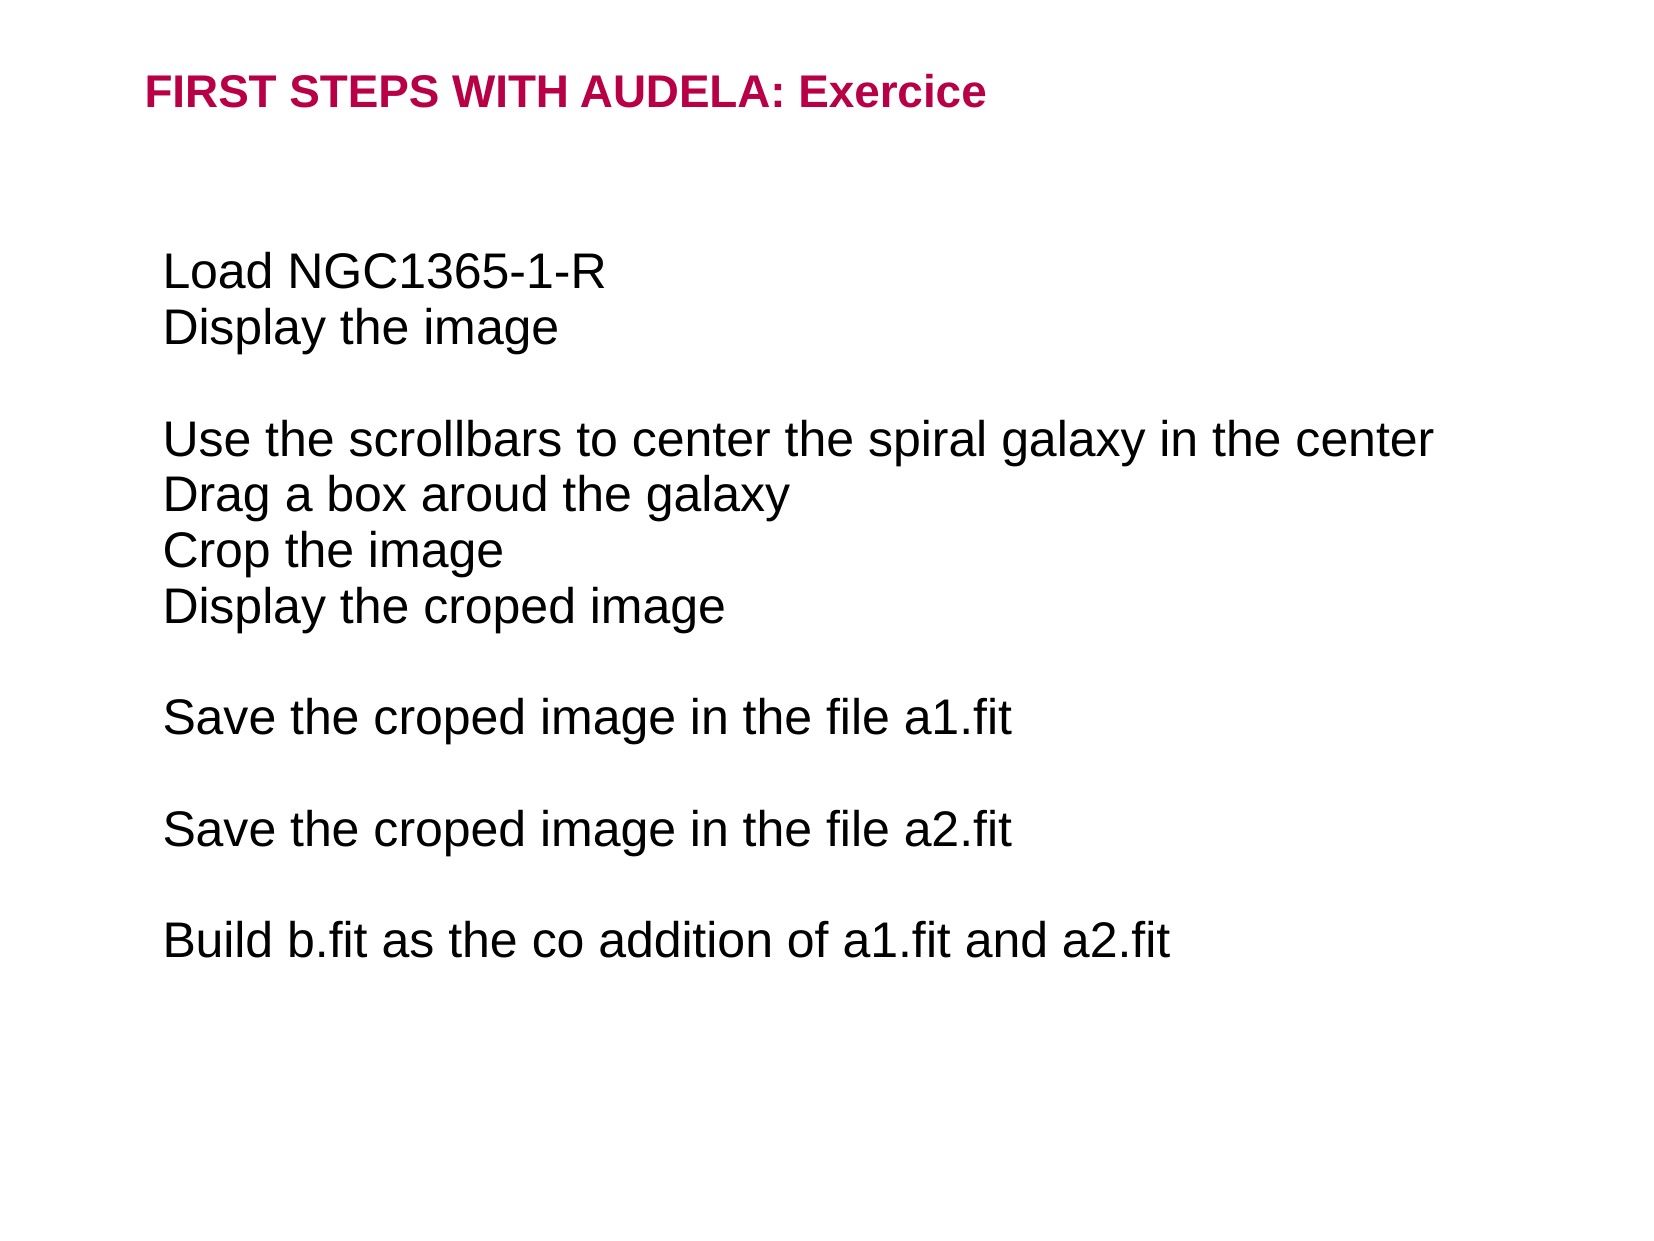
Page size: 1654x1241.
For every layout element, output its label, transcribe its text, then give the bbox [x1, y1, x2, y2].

text_box FIRST STEPS WITH AUDELA: Exercice [129, 59, 1003, 127]
text_box Load NGC1365-1-R Display the image Use the scrollbars to center the spiral galaxy in the center Drag a box aroud the galaxy Crop the image Display the croped image Save the croped image in the file a1.fit Save the croped image in the file a2.fit Build b.fit as the co addition of a1.fit and a2.fit [147, 236, 1451, 1145]
